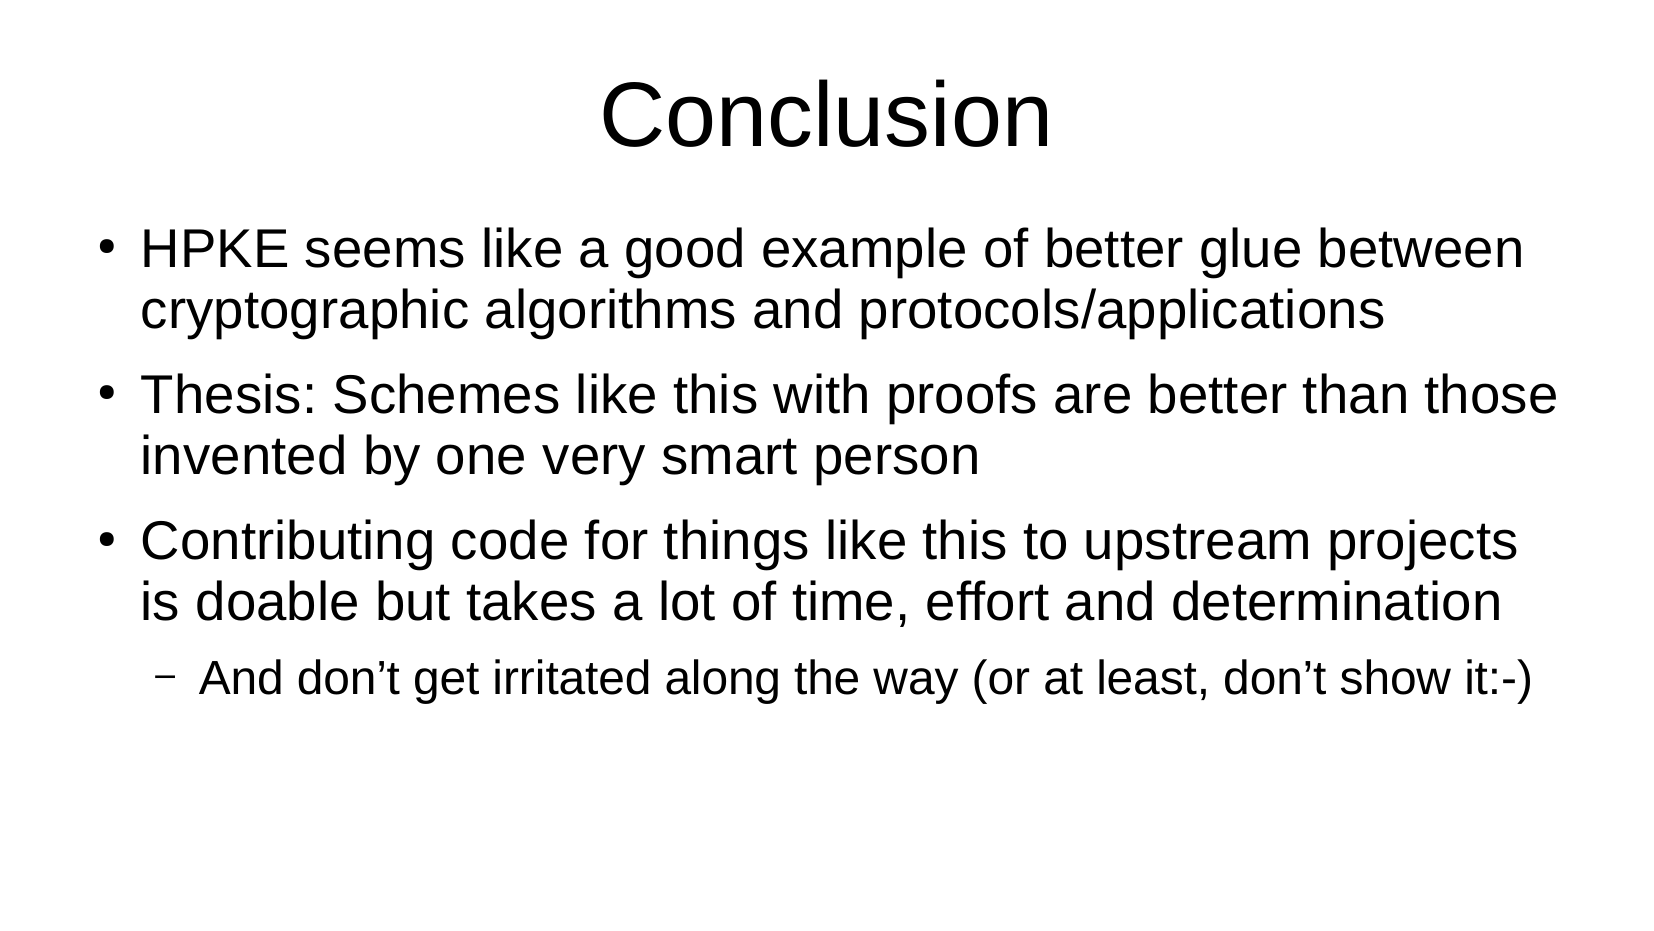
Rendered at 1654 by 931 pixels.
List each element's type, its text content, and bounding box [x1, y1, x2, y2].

list HPKE seems like a good example of better glue between cryptographic algorithms and protocols/applications Thesis: Schemes like this with proofs are better than those invented by one very smart person Contributing code for things like this to upstream projects is doable but takes a lot of time, effort and determination And don’t get irritated along the way (or at least, don’t show it:-) [82, 217, 1571, 758]
title Conclusion [82, 37, 1571, 193]
